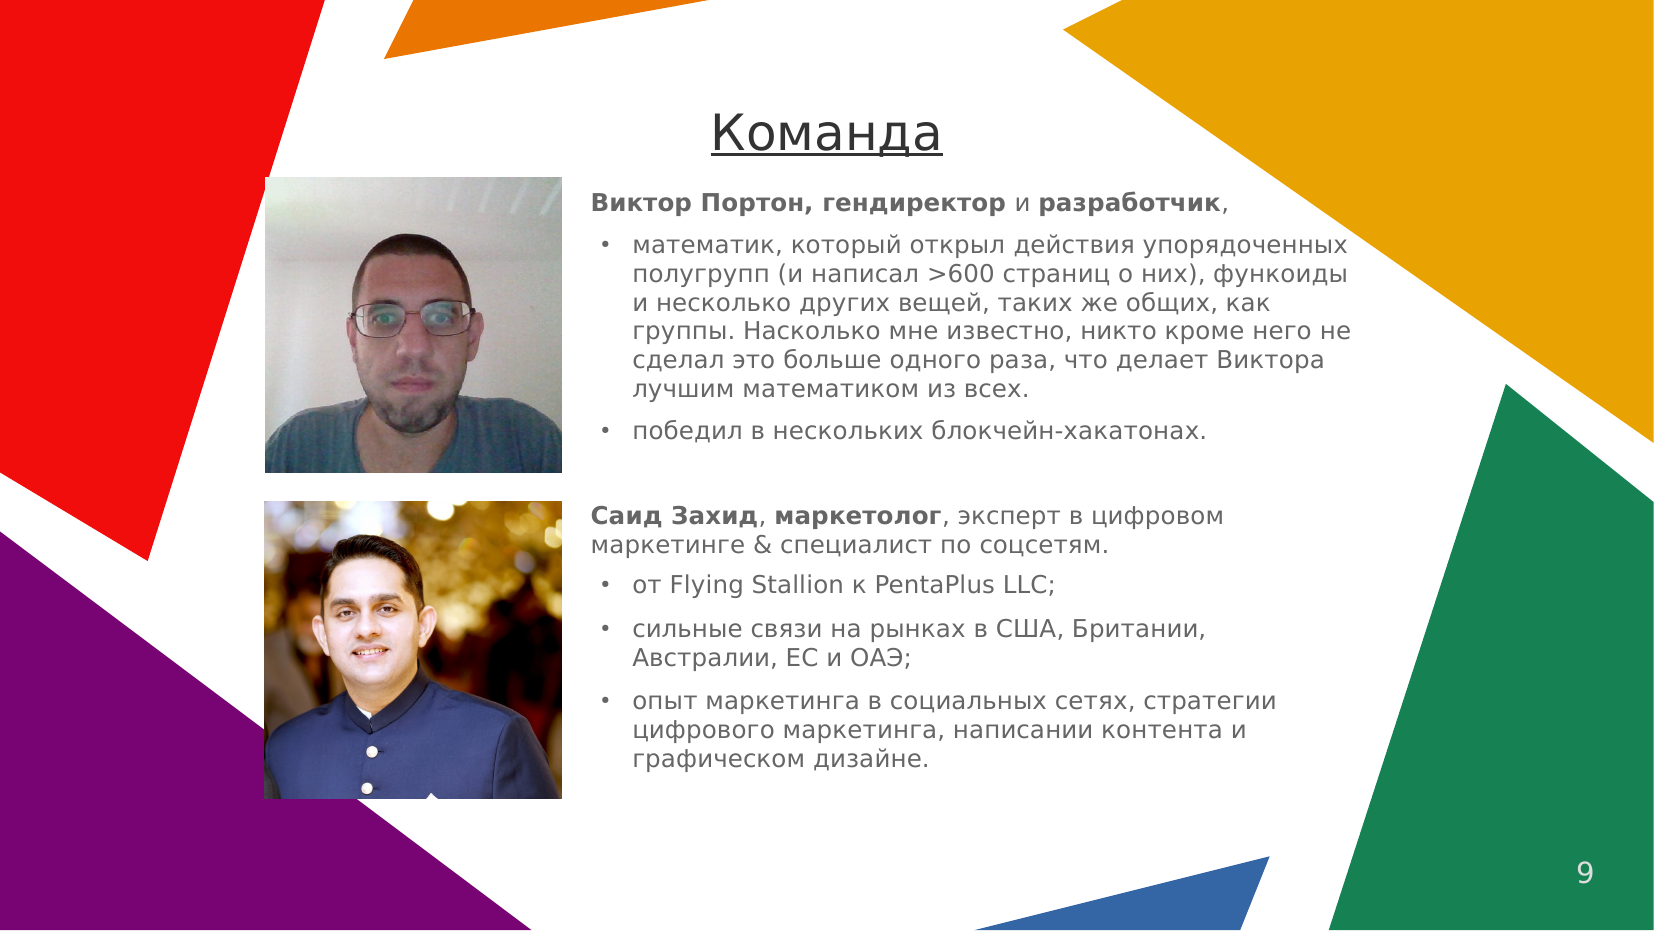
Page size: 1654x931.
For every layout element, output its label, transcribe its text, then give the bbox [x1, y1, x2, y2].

list Виктор Портон, гендиректор и разработчик, математик, который открыл действия упорядоченных полугрупп (и написал >600 страниц о них), функоиды и несколько других вещей, таких же общих, как группы. Насколько мне известно, никто кроме него не сделал это больше одного раза, что делает Виктора лучшим математиком из всех. победил в нескольких блокчейн-хакатонах. Саид Захид, маркетолог, эксперт в цифровом маркетинге & специалист по соцсетям. от Flying Stallion к PentaPlus LLC; сильные связи на рынках в США, Британии, Австралии, ЕС и ОАЭ; опыт маркетинга в социальных сетях, стратегии цифрового маркетинга, написании контента и графическом дизайне. [590, 188, 1359, 780]
title Команда [295, 59, 1359, 207]
picture [264, 501, 562, 799]
picture [265, 177, 562, 473]
